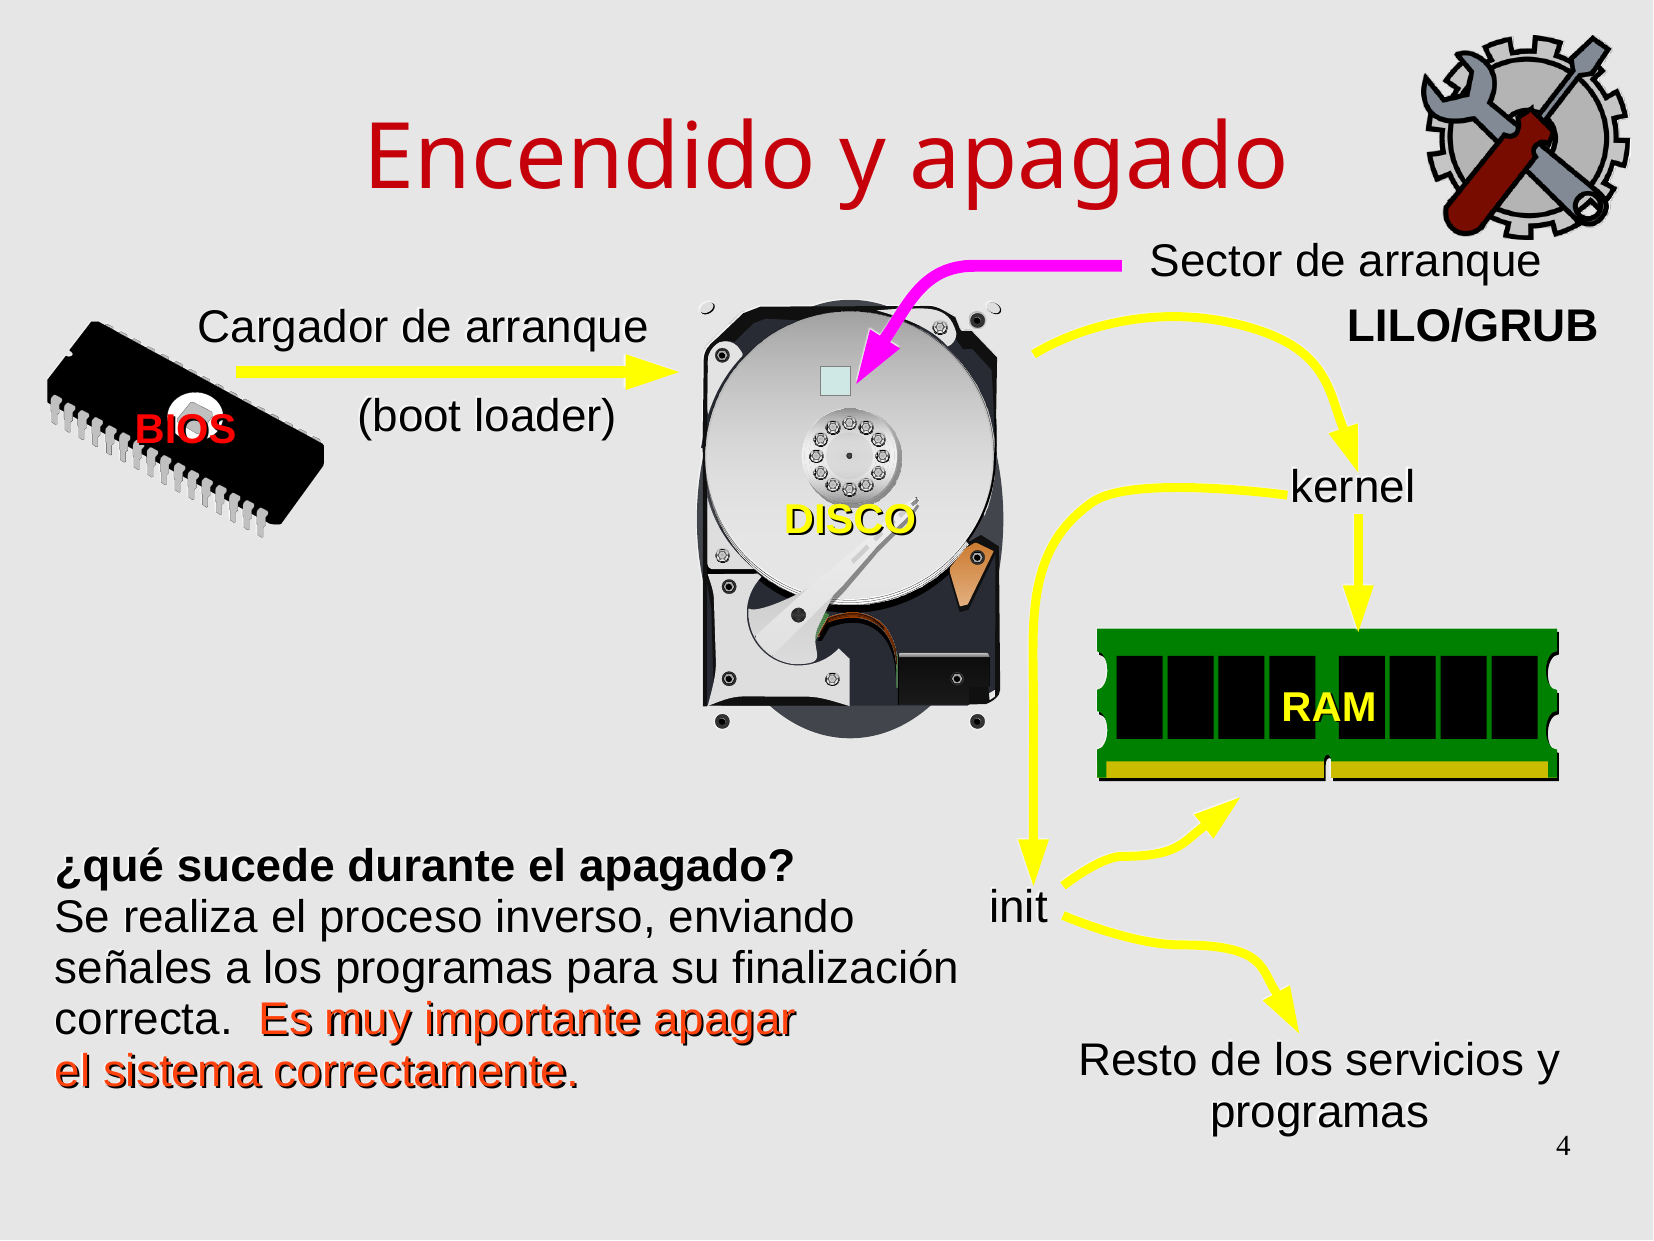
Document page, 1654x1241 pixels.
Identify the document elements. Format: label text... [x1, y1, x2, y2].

text_box Resto de los servicios y programas [1008, 1027, 1631, 1145]
text_box (boot loader) [342, 382, 633, 449]
text_box Sector de arranque [1135, 257, 1565, 295]
picture [696, 299, 1004, 739]
text_box kernel [1275, 453, 1431, 520]
title Encendido y apagado [82, 49, 1571, 257]
text_box LILO/GRUB [1332, 292, 1614, 359]
text_box ¿qué sucede durante el apagado? Se realiza el proceso inverso, enviando señales a los programas para su finalización correcta. Es muy importante apagar el sistema correctamente. [39, 832, 976, 1104]
text_box init [976, 873, 1063, 940]
picture [1421, 35, 1630, 240]
text_box [820, 366, 851, 396]
picture [47, 321, 324, 538]
text_box Cargador de arranque [183, 294, 664, 361]
picture [1092, 620, 1566, 793]
